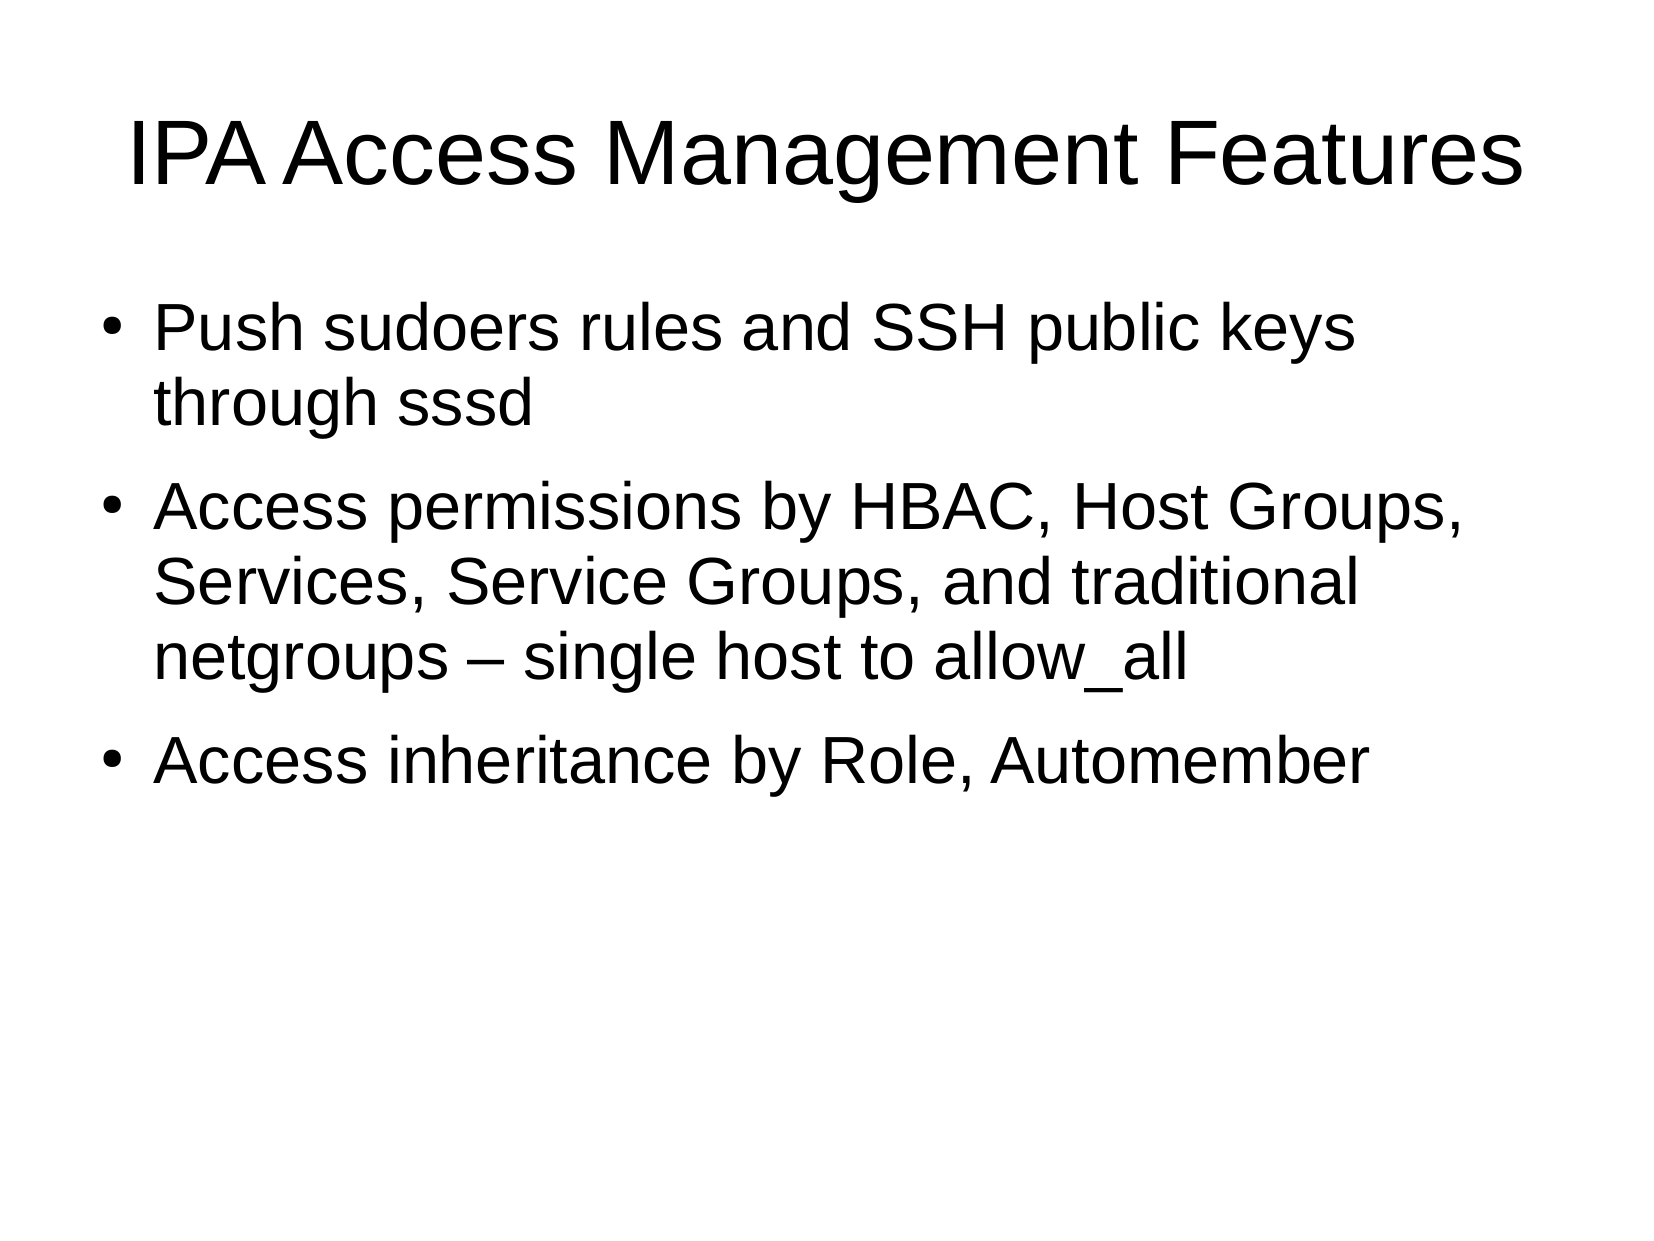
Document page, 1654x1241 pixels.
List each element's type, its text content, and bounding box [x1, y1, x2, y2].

title IPA Access Management Features [82, 49, 1571, 257]
list Push sudoers rules and SSH public keys through sssd Access permissions by HBAC, Host Groups, Services, Service Groups, and traditional netgroups – single host to allow_all Access inheritance by Role, Automember [82, 290, 1571, 1010]
